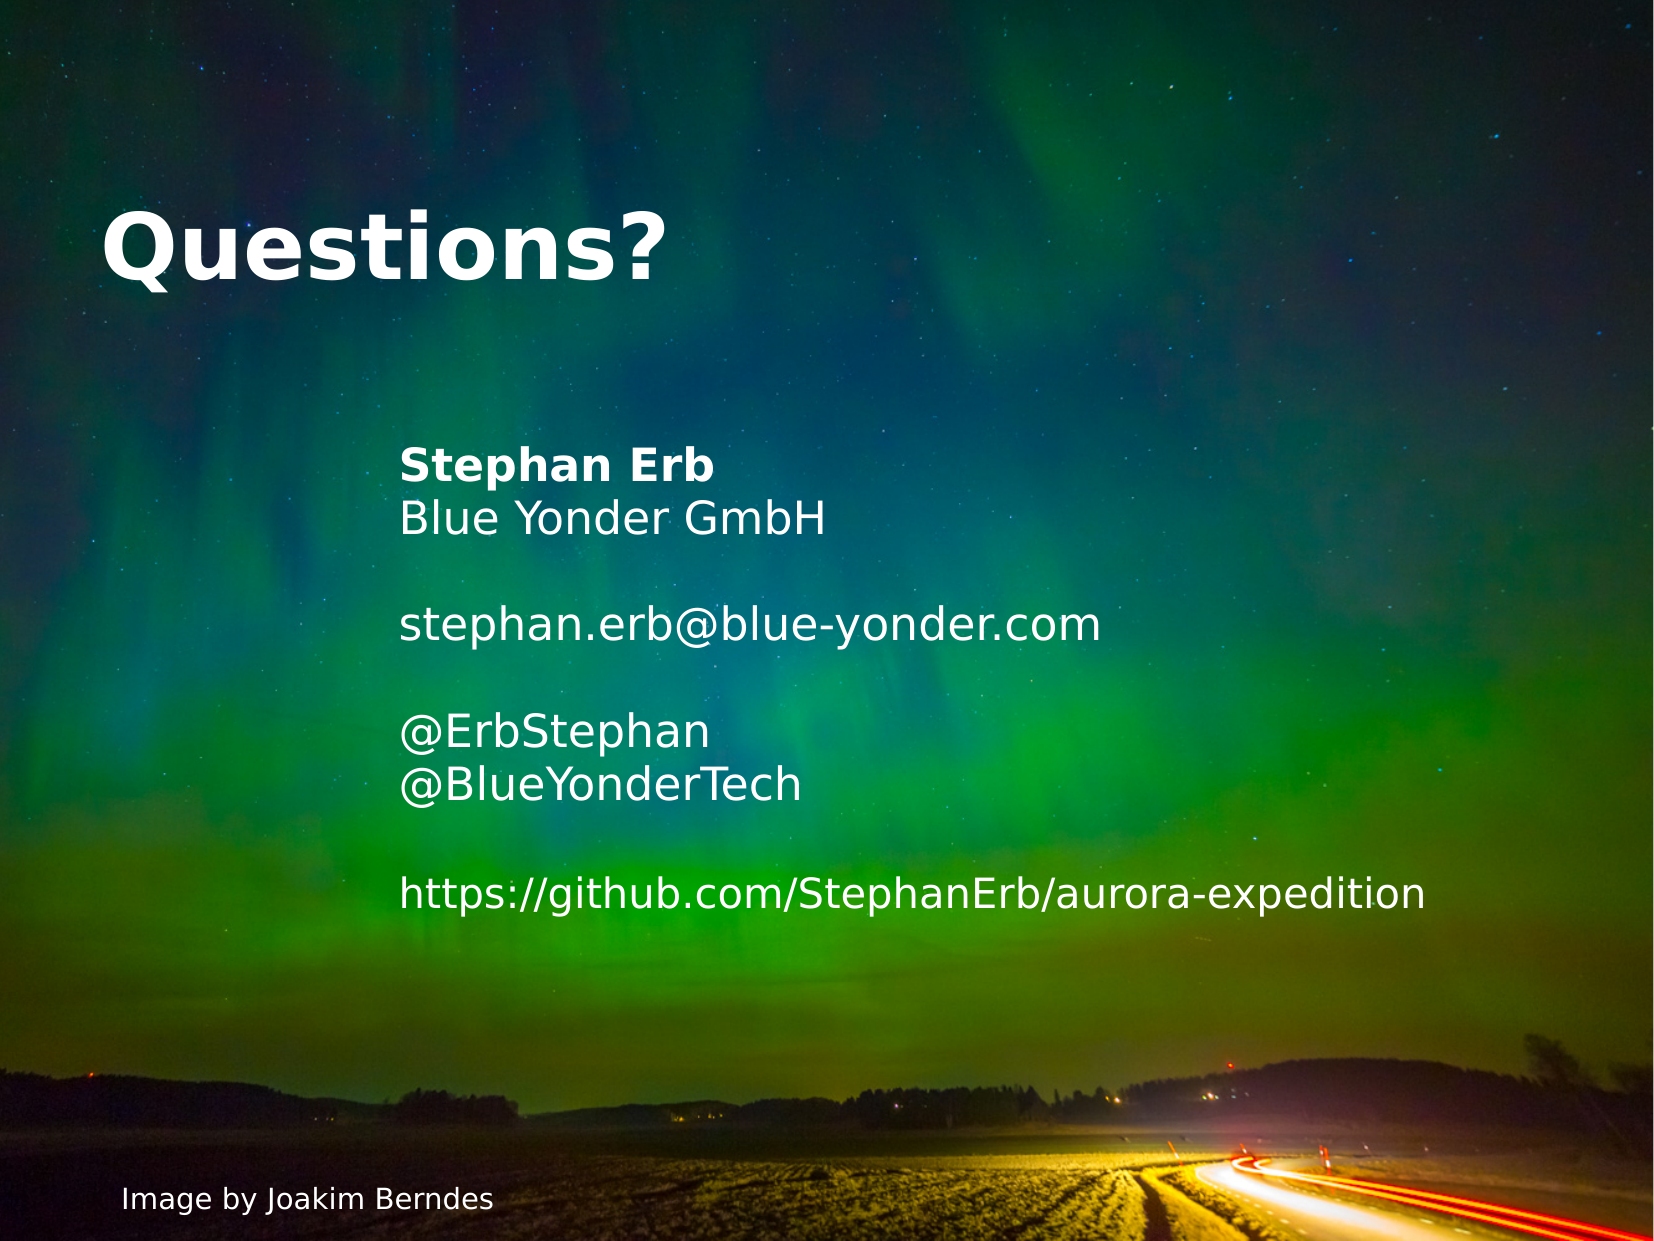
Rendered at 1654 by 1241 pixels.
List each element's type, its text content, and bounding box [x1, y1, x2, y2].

title Questions? [100, 96, 1589, 398]
text_box Stephan Erb Blue Yonder GmbH stephan.erb@blue-yonder.com @ErbStephan @BlueYonderTech https://github.com/StephanErb/aurora-expedition [383, 431, 1501, 1076]
picture [0, 0, 1654, 1241]
text_box Image by Joakim Berndes [106, 1175, 1099, 1241]
